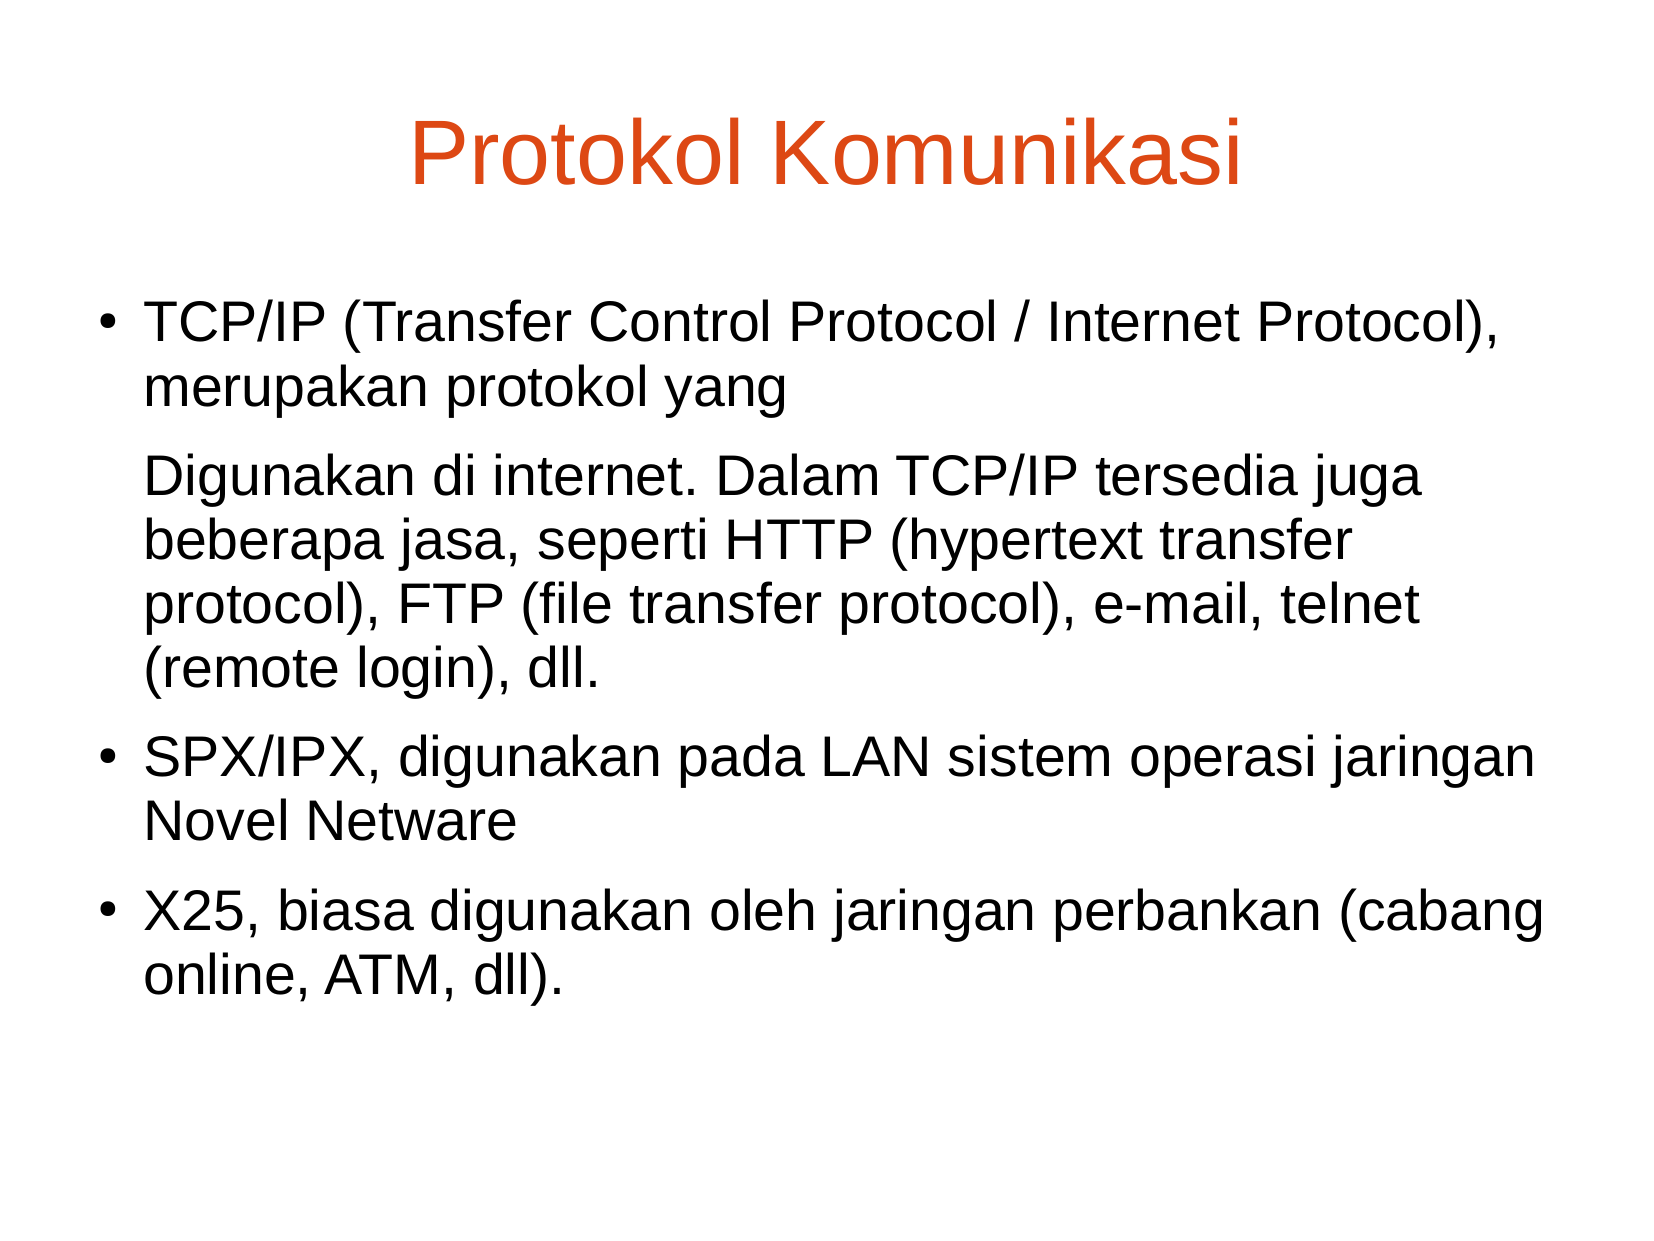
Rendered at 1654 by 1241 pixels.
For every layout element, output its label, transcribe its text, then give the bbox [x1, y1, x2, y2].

list TCP/IP (Transfer Control Protocol / Internet Protocol), merupakan protokol yang Digunakan di internet. Dalam TCP/IP tersedia juga beberapa jasa, seperti HTTP (hypertext transfer protocol), FTP (file transfer protocol), e-mail, telnet (remote login), dll. SPX/IPX, digunakan pada LAN sistem operasi jaringan Novel Netware X25, biasa digunakan oleh jaringan perbankan (cabang online, ATM, dll). [82, 290, 1571, 1010]
title Protokol Komunikasi [82, 49, 1571, 257]
